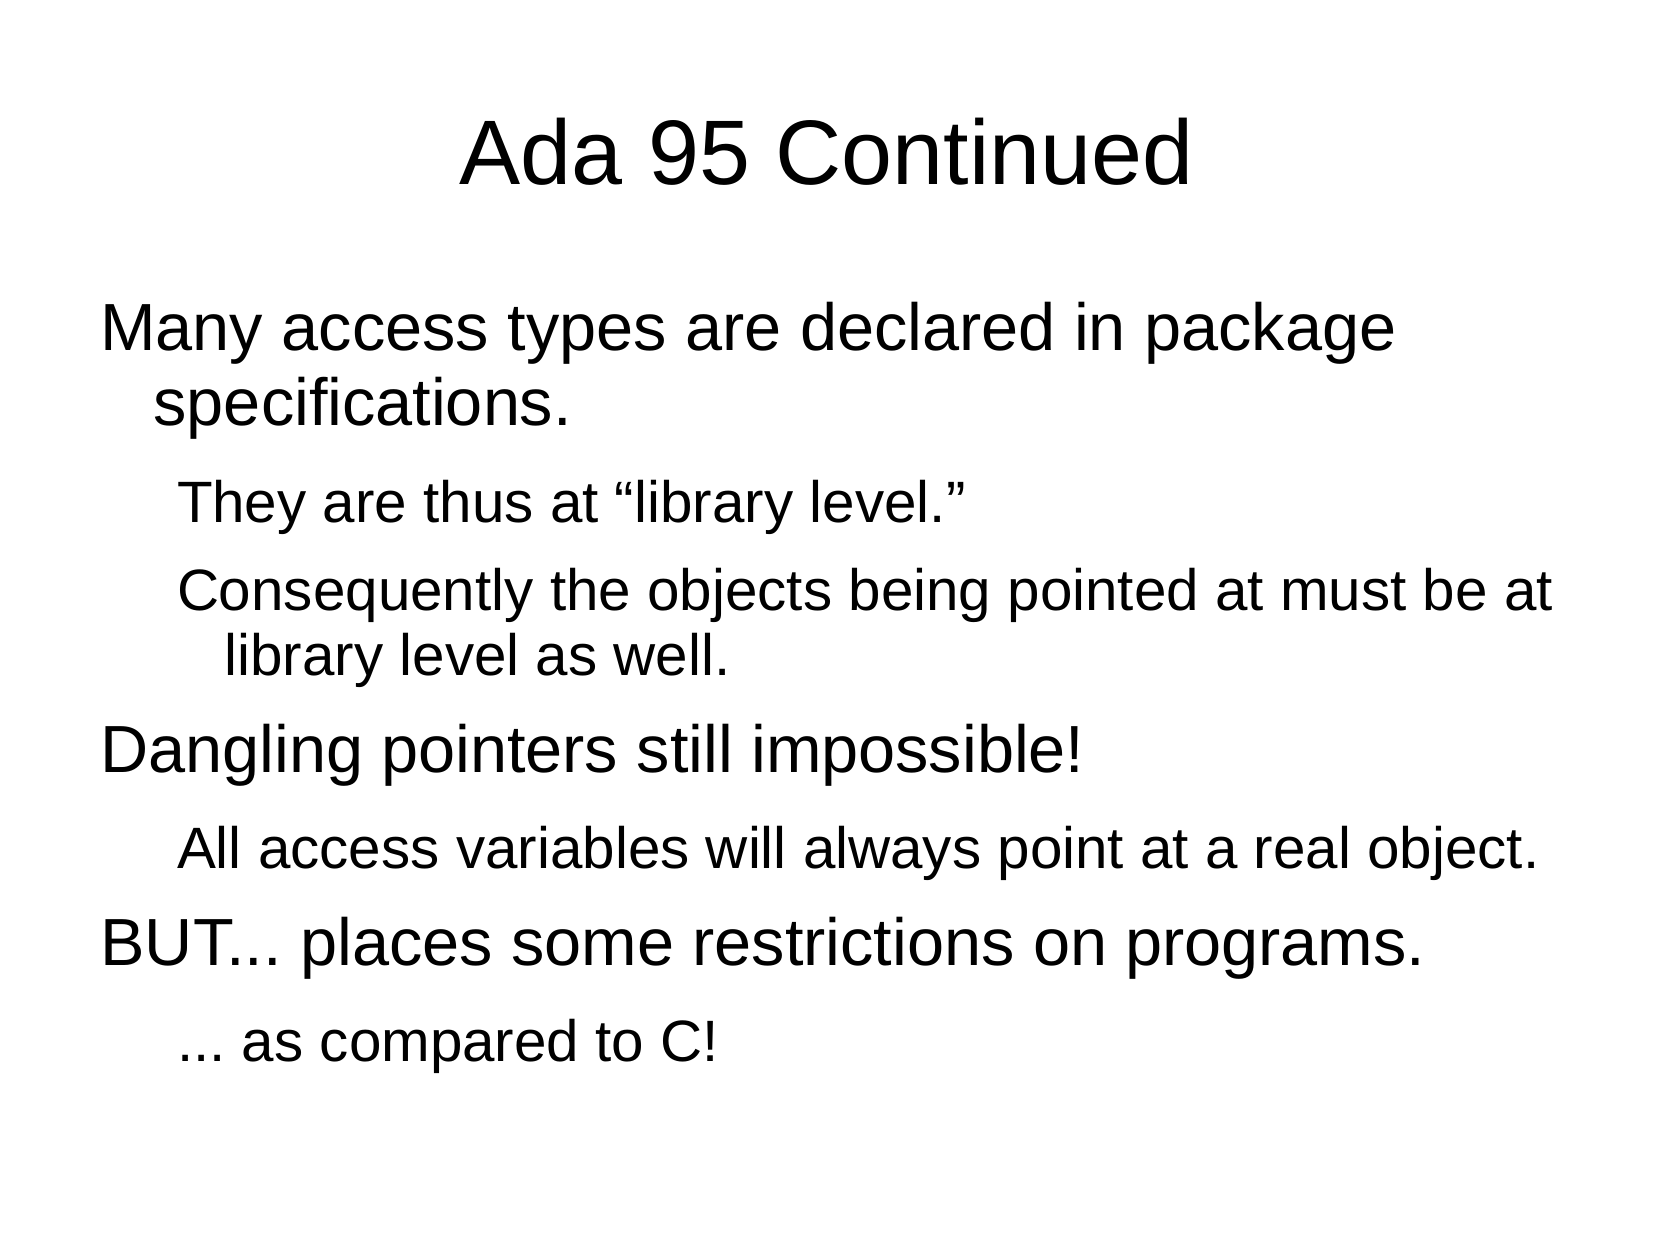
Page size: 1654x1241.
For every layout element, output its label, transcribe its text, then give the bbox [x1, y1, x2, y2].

title Ada 95 Continued [82, 49, 1571, 257]
list Many access types are declared in package specifications. They are thus at “library level.” Consequently the objects being pointed at must be at library level as well. Dangling pointers still impossible! All access variables will always point at a real object. BUT... places some restrictions on programs. ... as compared to C! [82, 290, 1571, 1138]
